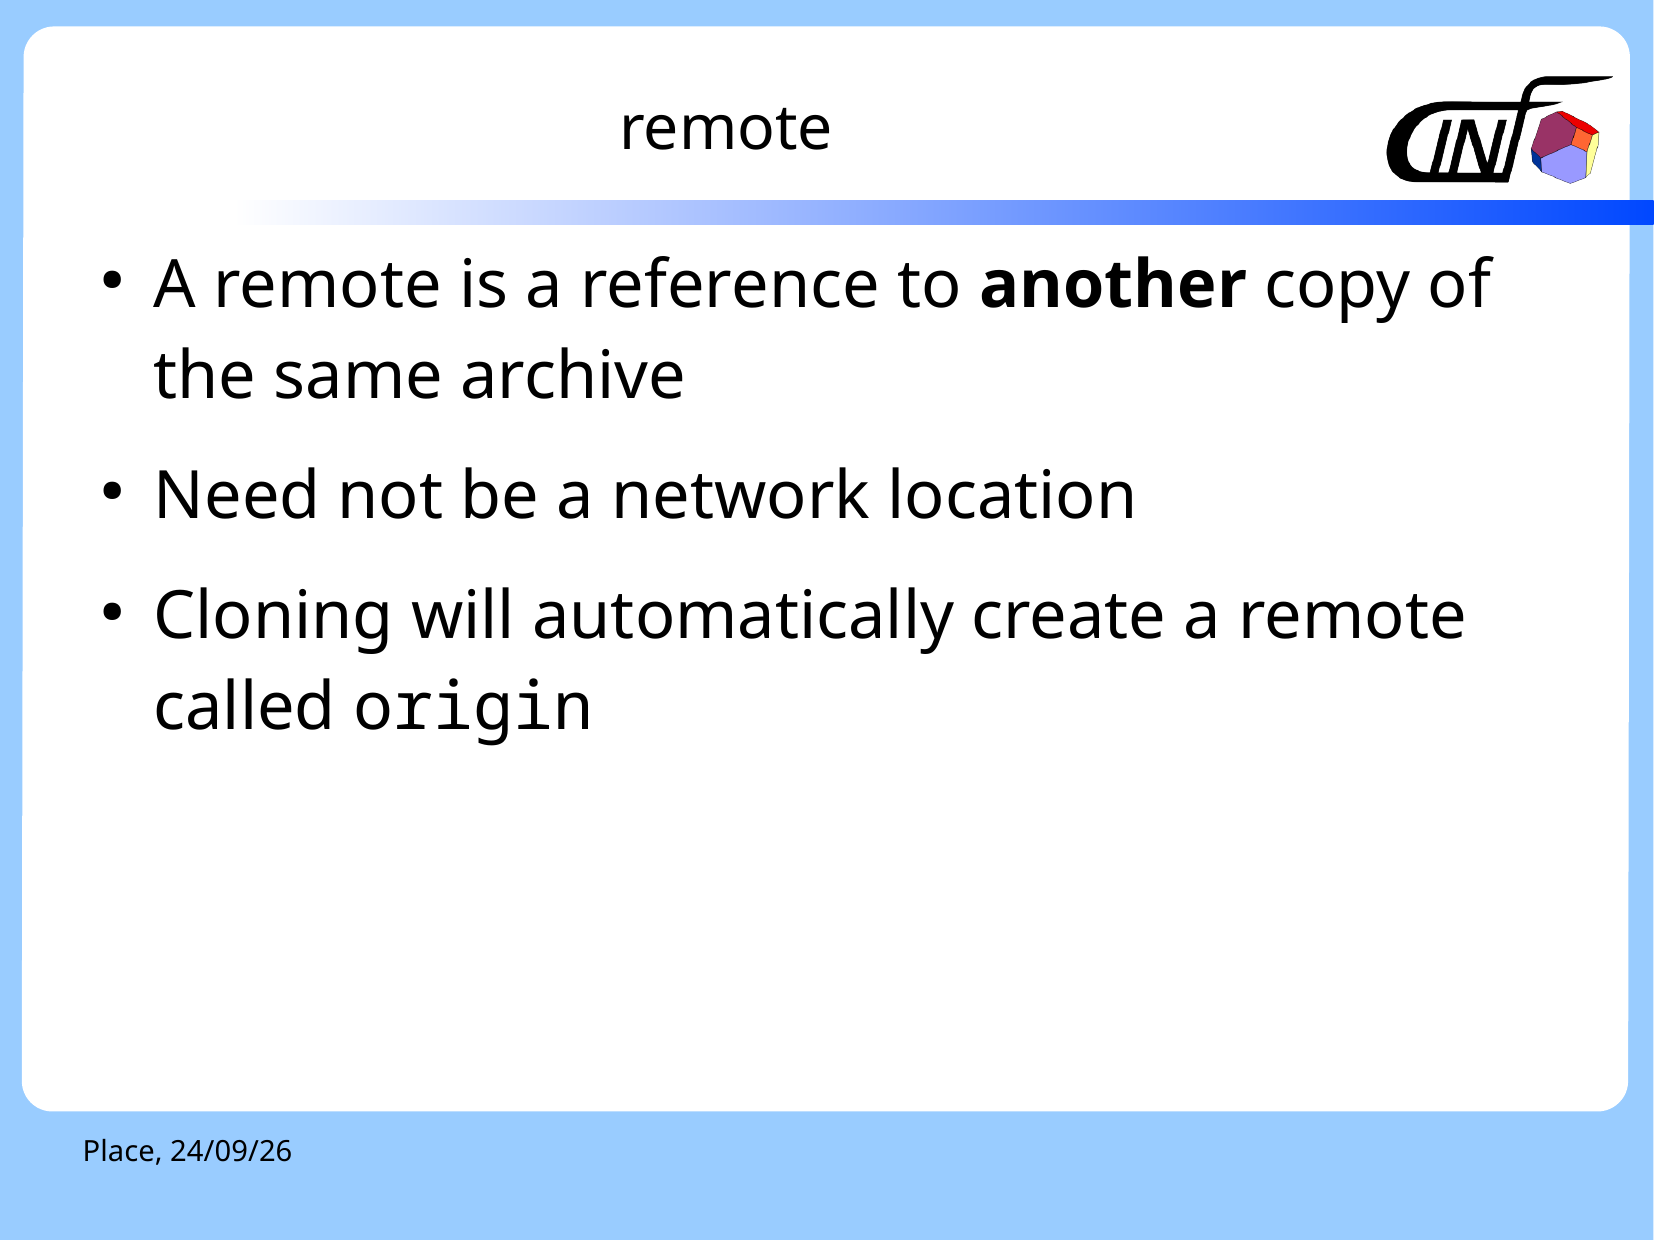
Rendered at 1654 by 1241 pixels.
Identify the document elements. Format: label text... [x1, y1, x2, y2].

title remote [82, 49, 1371, 201]
list A remote is a reference to another copy of the same archive Need not be a network location Cloning will automatically create a remote called origin [82, 236, 1571, 1055]
picture [1386, 76, 1613, 184]
